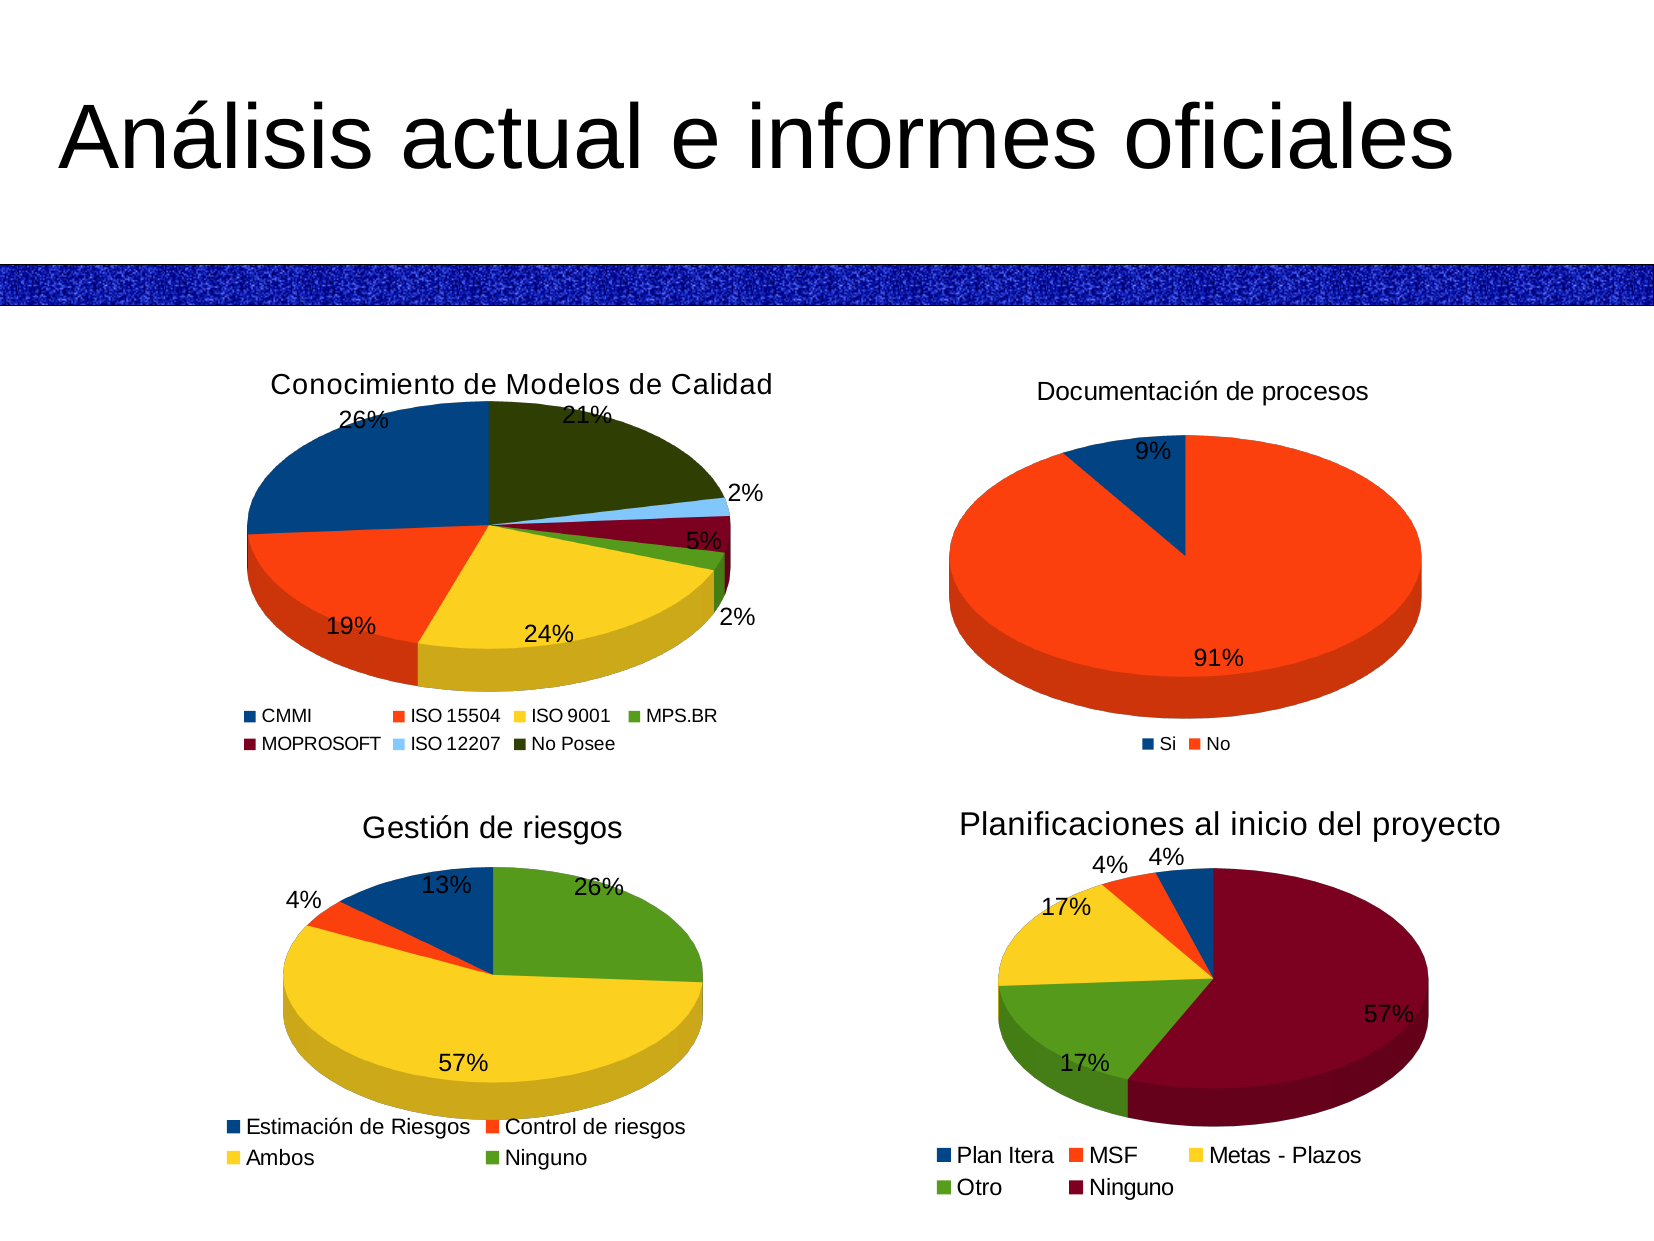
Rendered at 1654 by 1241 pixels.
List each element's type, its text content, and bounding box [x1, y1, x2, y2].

chart [144, 792, 839, 1209]
chart [849, 786, 1593, 1222]
picture [0, 265, 1653, 305]
chart [115, 350, 1524, 781]
title Análisis actual e informes oficiales [58, 14, 1595, 260]
